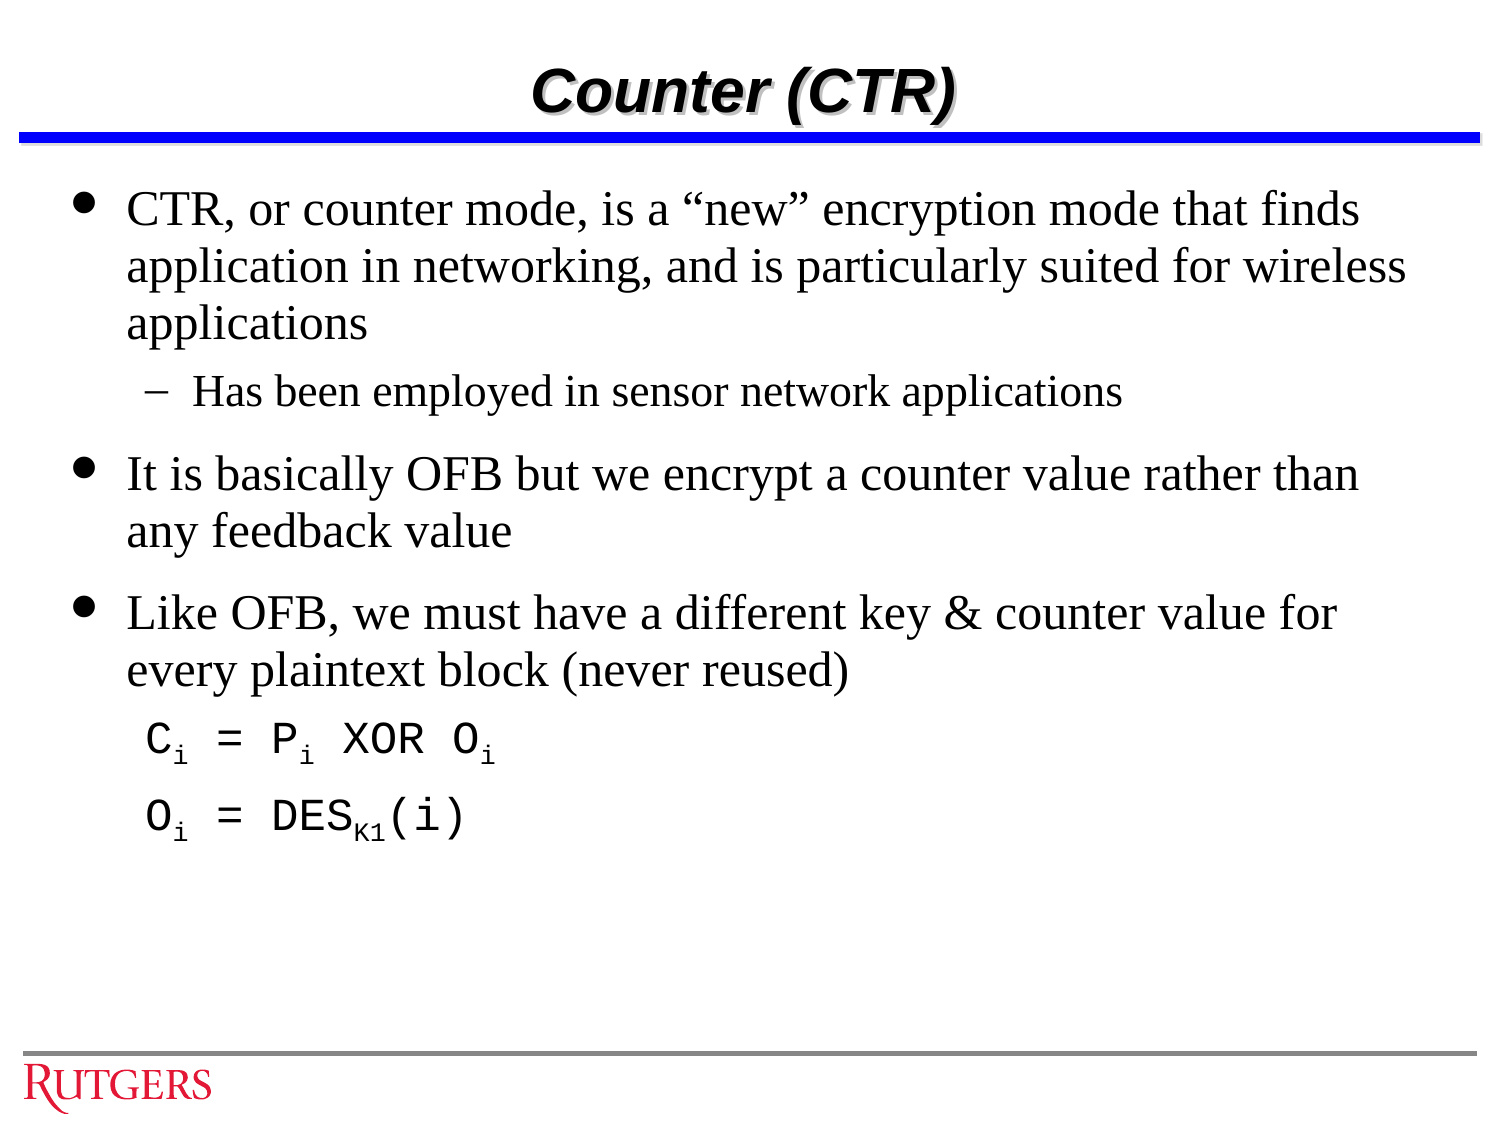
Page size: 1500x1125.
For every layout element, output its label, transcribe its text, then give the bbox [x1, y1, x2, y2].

list CTR, or counter mode, is a “new” encryption mode that finds application in networking, and is particularly suited for wireless applications Has been employed in sensor network applications It is basically OFB but we encrypt a counter value rather than any feedback value Like OFB, we must have a different key & counter value for every plaintext block (never reused) Ci = Pi XOR Oi Oi = DESK1(i) [55, 172, 1438, 1038]
title Counter (CTR) [62, 37, 1426, 133]
